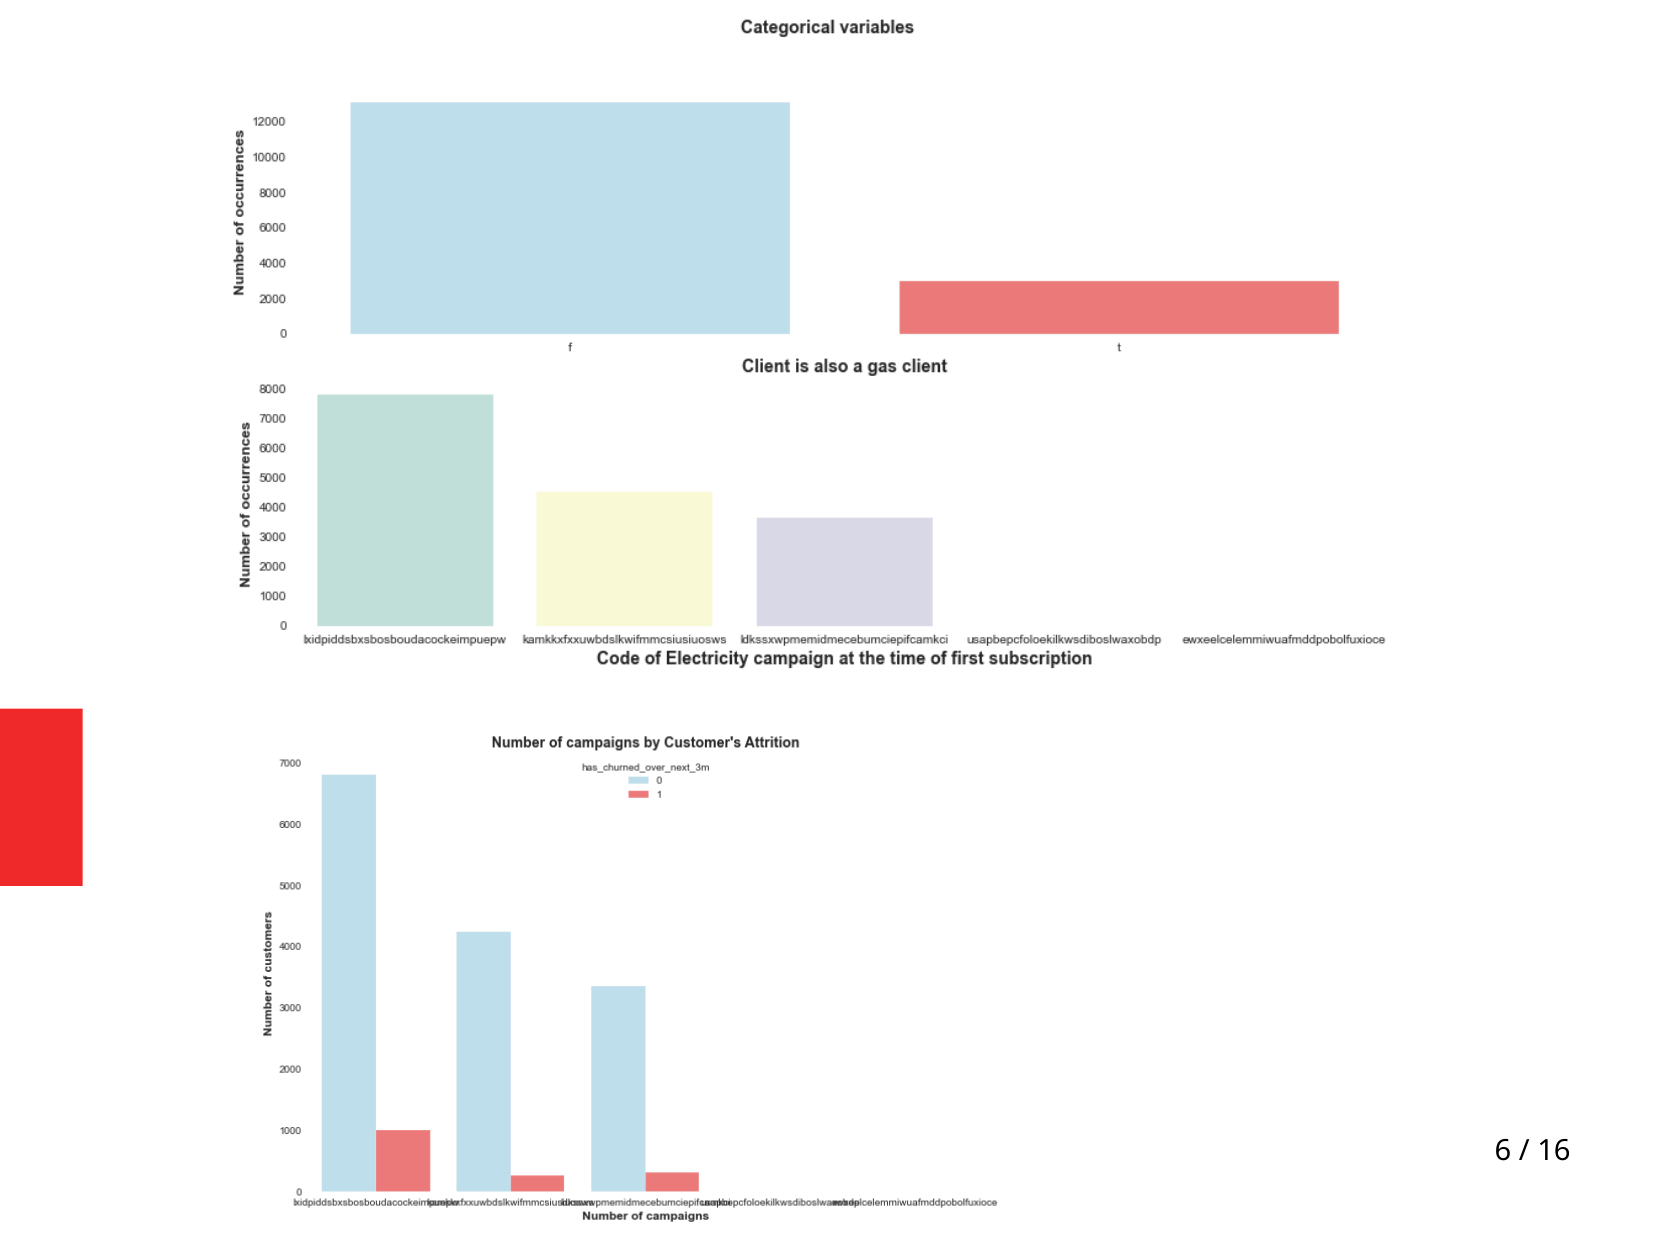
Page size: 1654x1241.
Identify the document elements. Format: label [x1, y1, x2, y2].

picture [118, 5, 1536, 1241]
